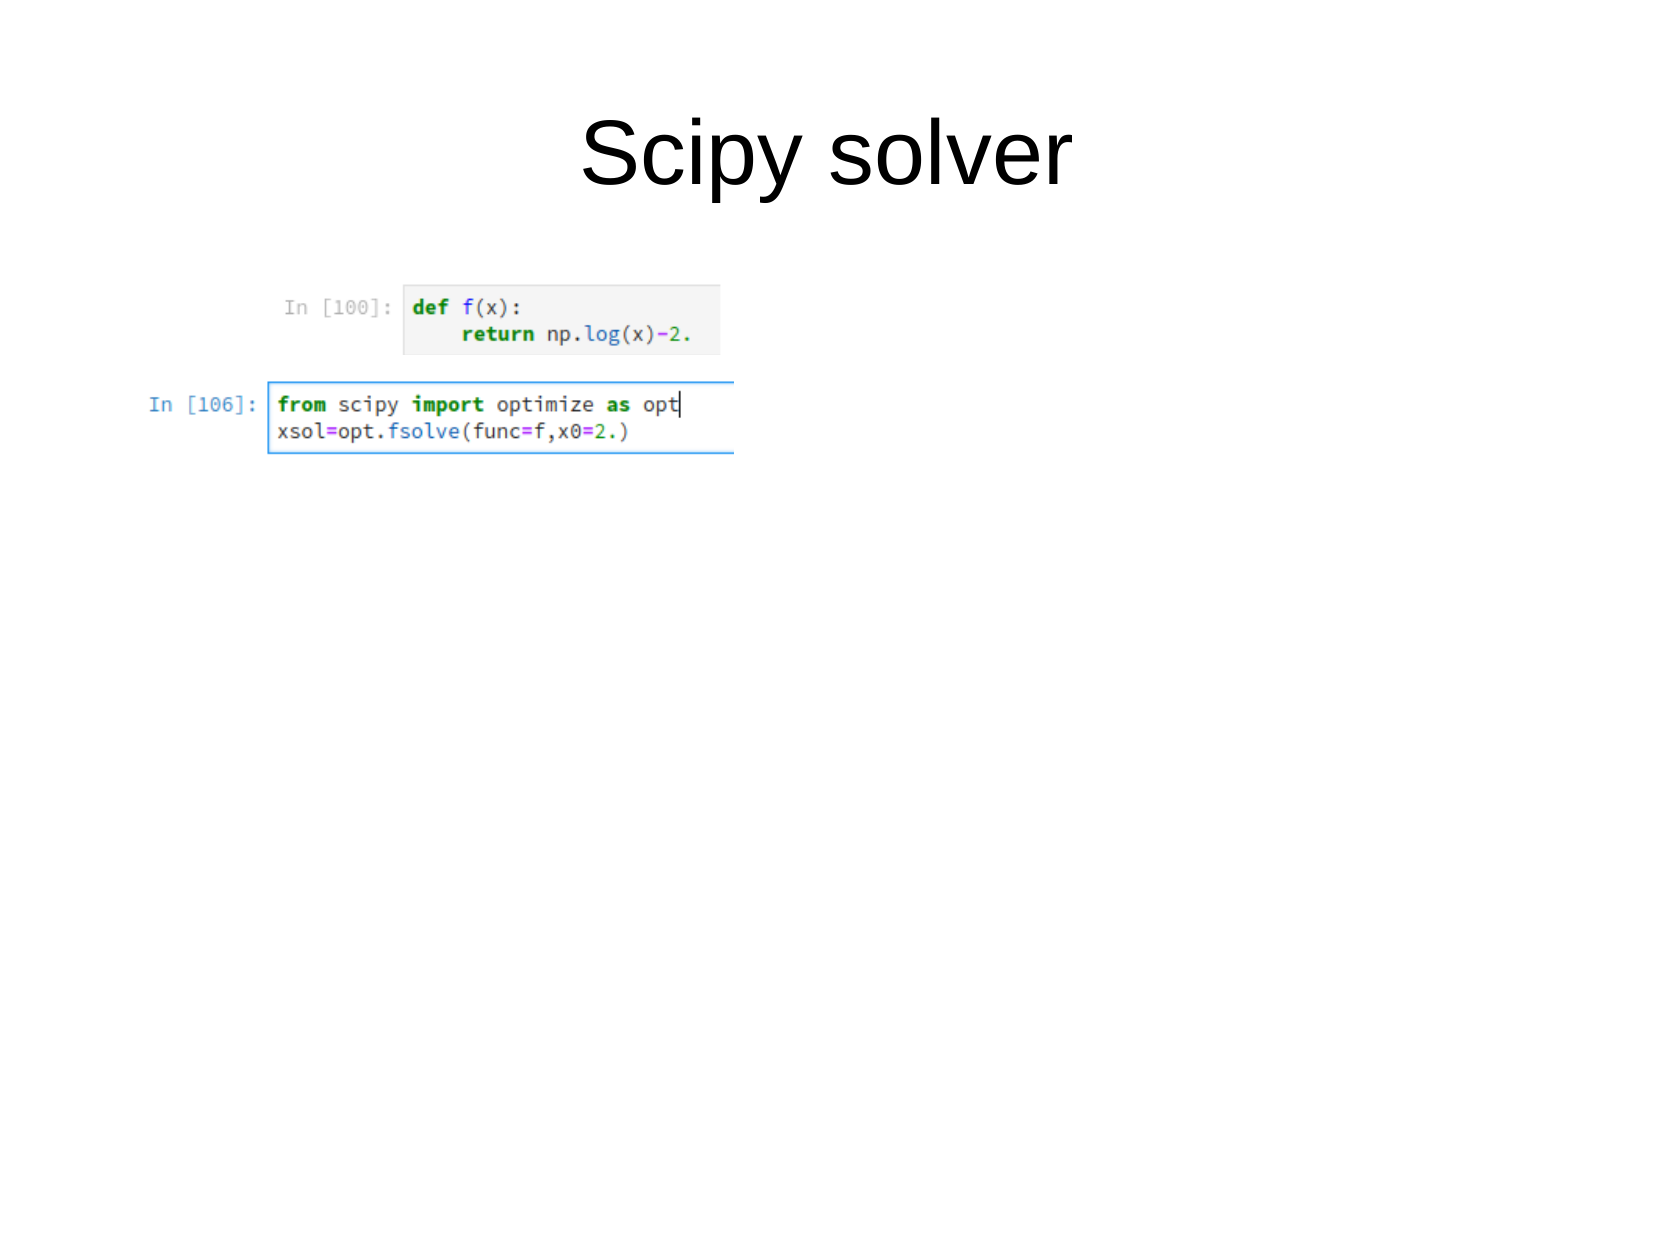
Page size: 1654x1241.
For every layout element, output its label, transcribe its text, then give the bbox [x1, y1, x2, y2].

title Scipy solver [82, 49, 1571, 257]
picture [141, 366, 734, 459]
picture [264, 277, 721, 355]
